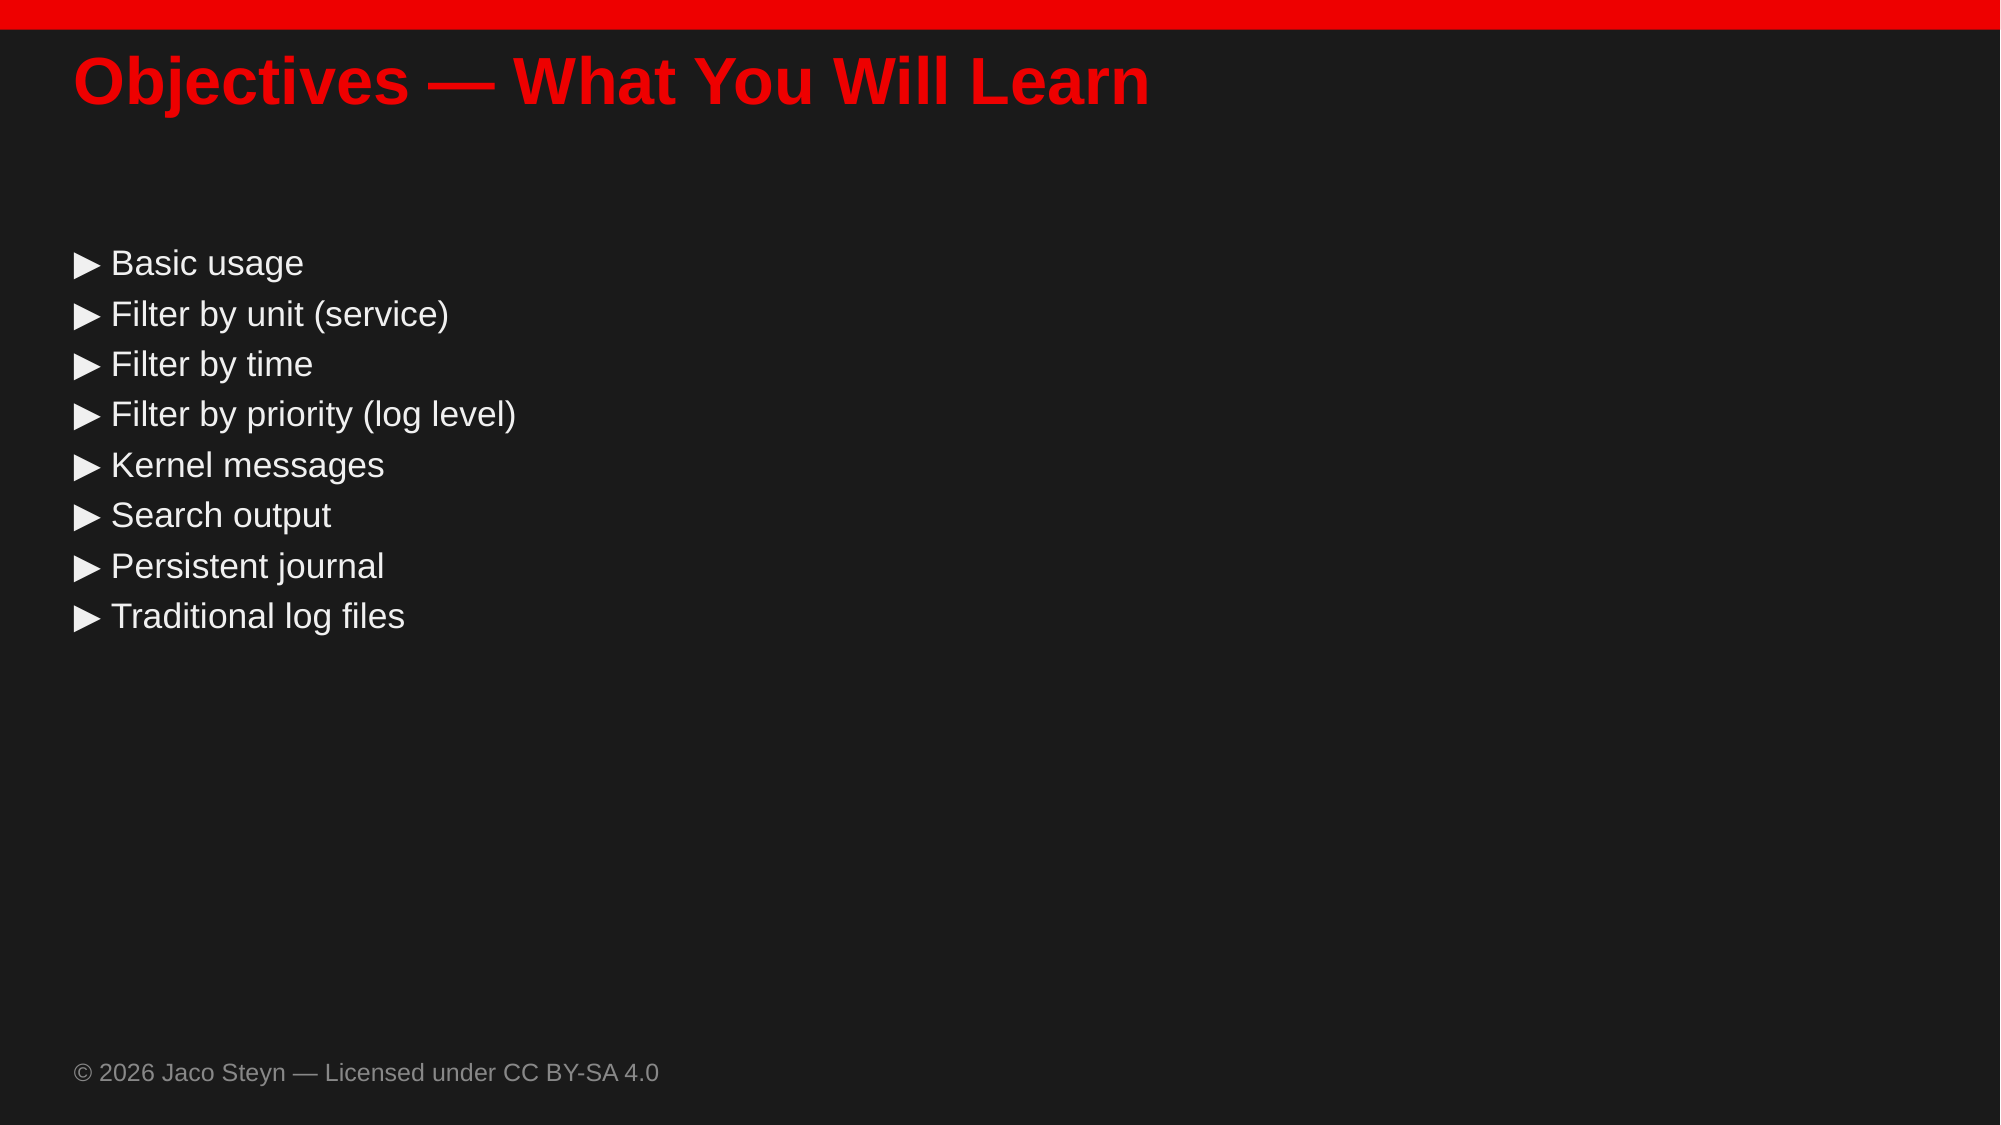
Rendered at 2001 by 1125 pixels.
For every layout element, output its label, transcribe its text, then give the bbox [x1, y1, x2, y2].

text_box ▶ Basic usage ▶ Filter by unit (service) ▶ Filter by time ▶ Filter by priority (log level) ▶ Kernel messages ▶ Search output ▶ Persistent journal ▶ Traditional log files [59, 236, 1942, 1037]
text_box Objectives — What You Will Learn [59, 36, 1942, 208]
text_box © 2026 Jaco Steyn — Licensed under CC BY-SA 4.0 [59, 1051, 1942, 1093]
text_box [0, 0, 2001, 30]
